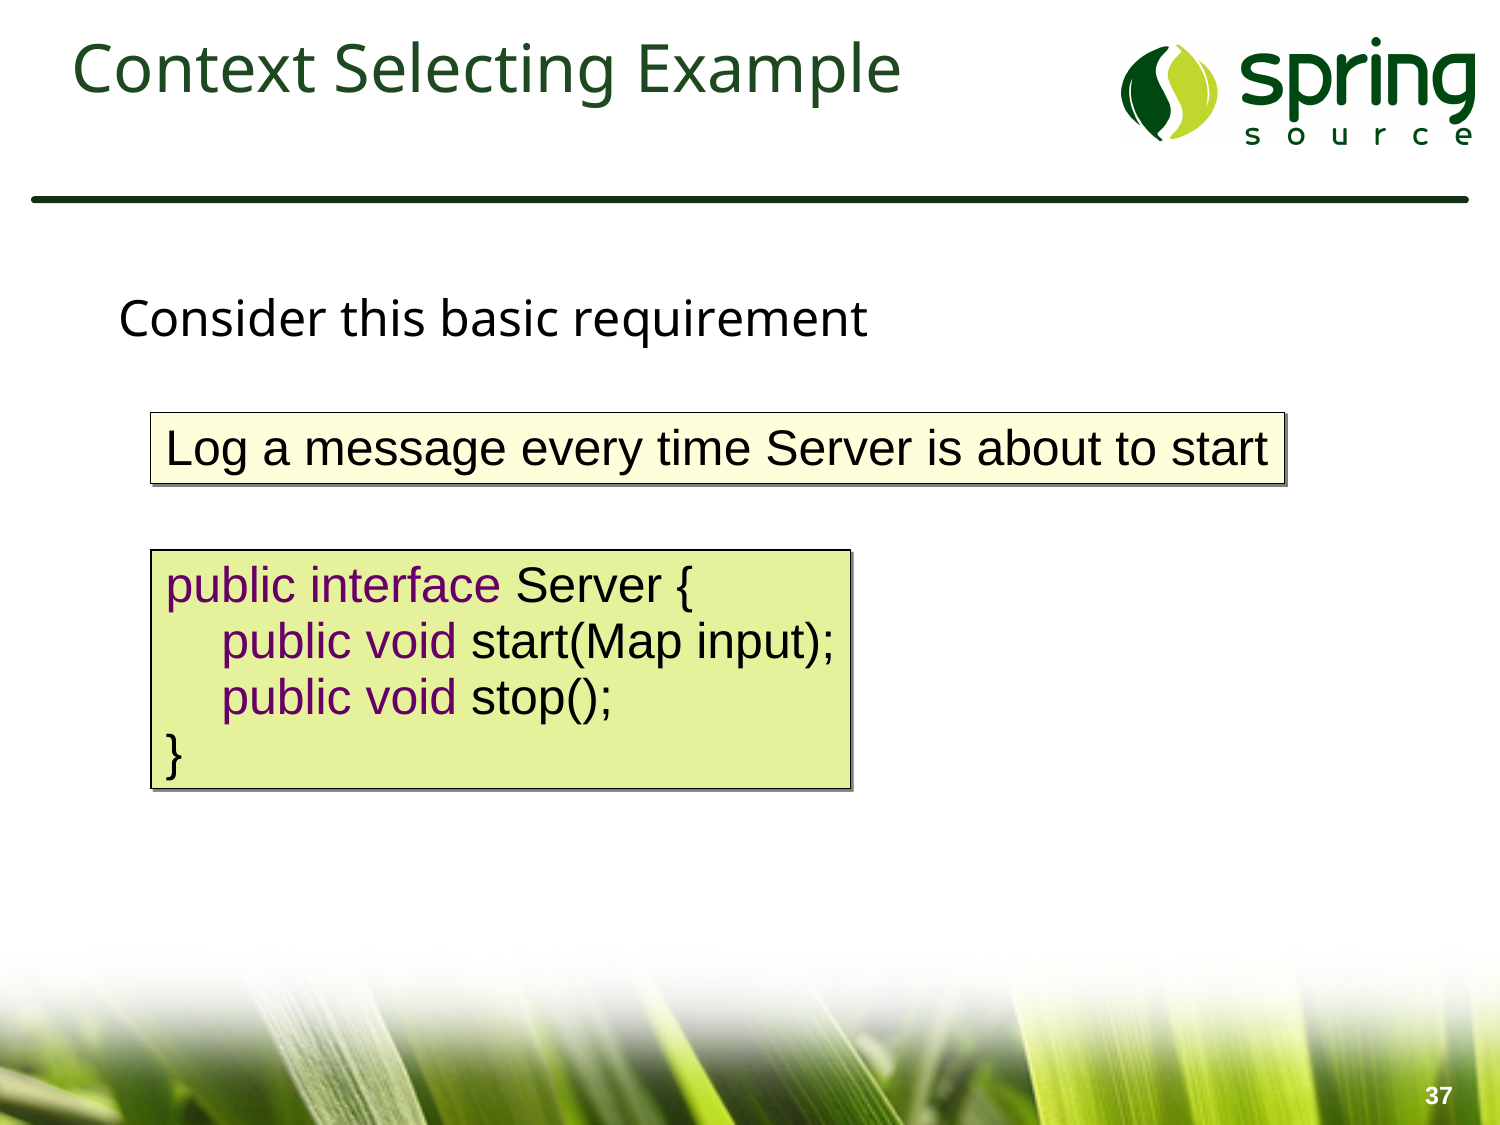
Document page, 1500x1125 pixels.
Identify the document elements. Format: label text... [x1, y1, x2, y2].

picture [0, 944, 1500, 1125]
title Context Selecting Example [56, 13, 1089, 176]
picture [1121, 37, 1475, 145]
text_box Log a message every time Server is about to start [150, 412, 1285, 484]
list Consider this basic requirement [103, 275, 1394, 938]
text_box public interface Server { public void start(Map input); public void stop(); } [150, 549, 851, 789]
